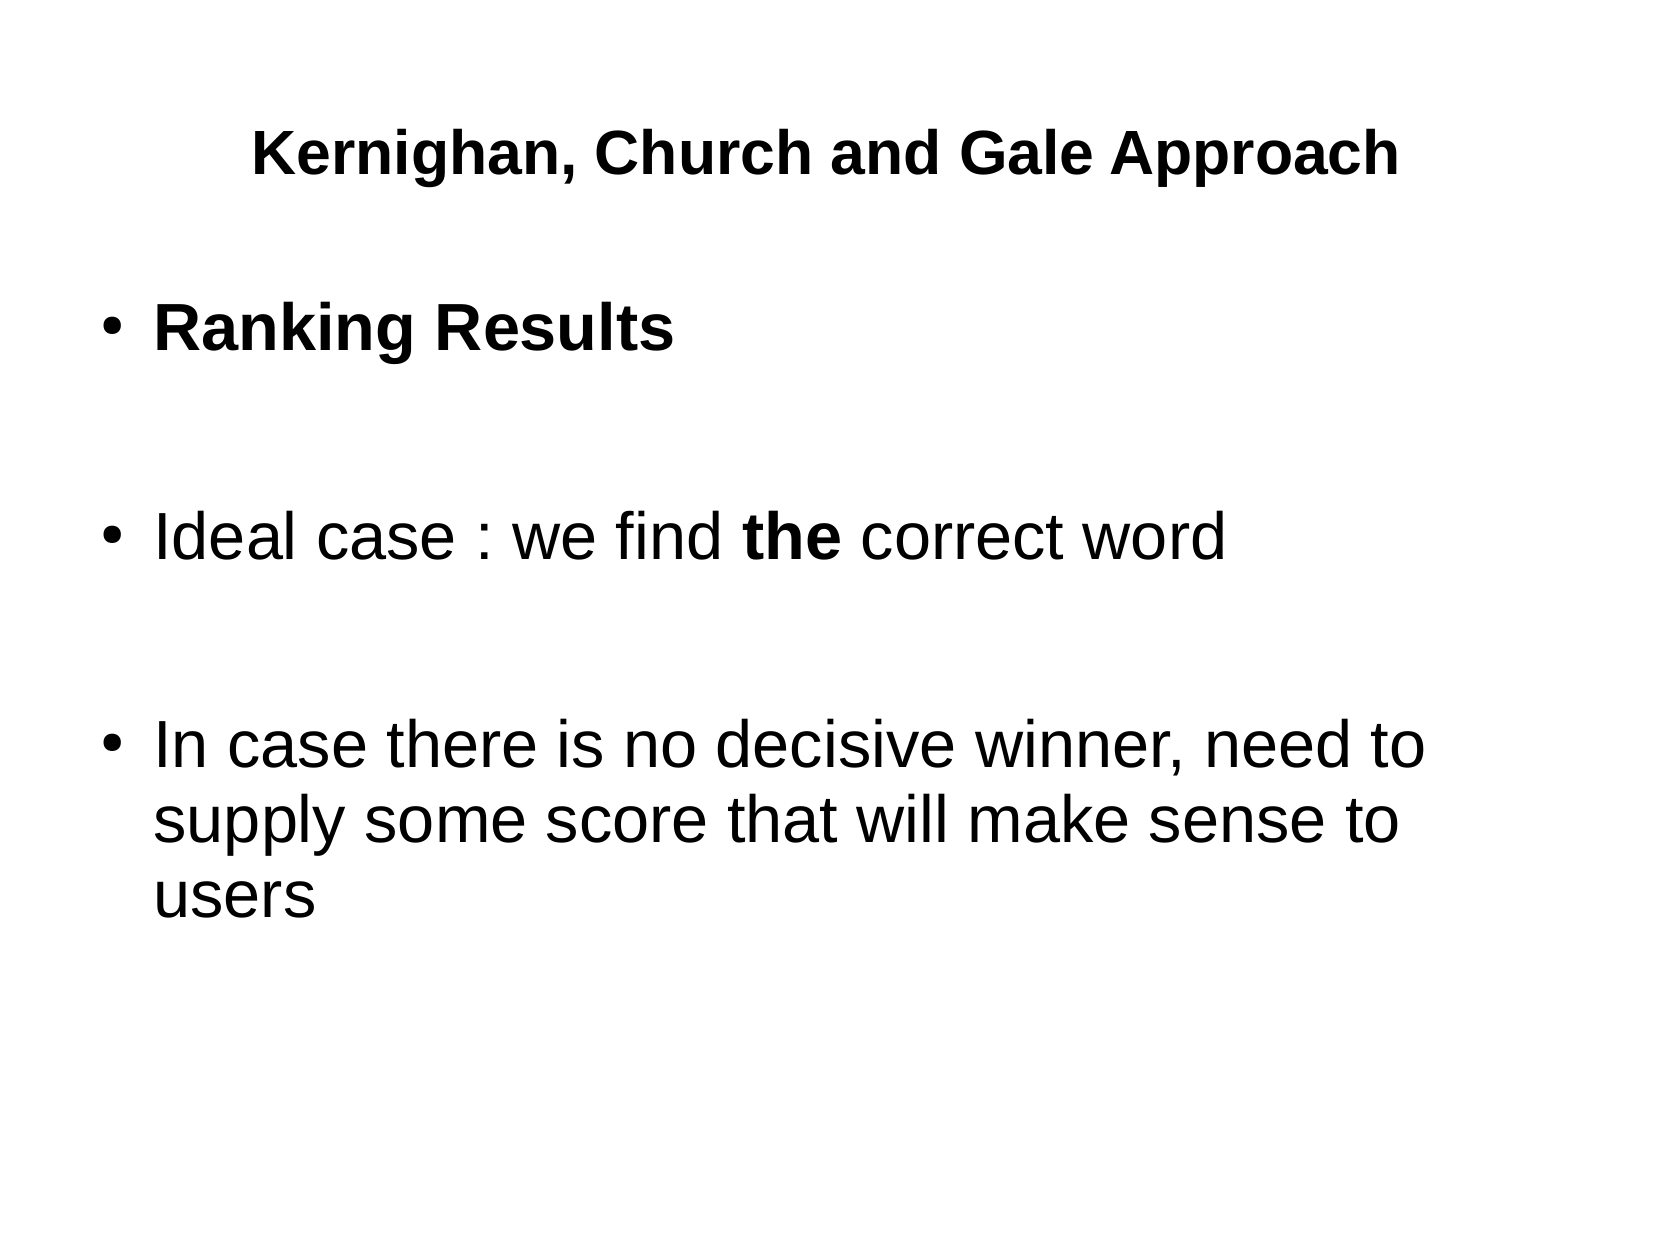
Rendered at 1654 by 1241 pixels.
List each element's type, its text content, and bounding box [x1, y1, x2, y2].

list Ranking Results Ideal case : we find the correct word In case there is no decisive winner, need to supply some score that will make sense to users [82, 290, 1538, 1201]
title Kernighan, Church and Gale Approach [82, 49, 1571, 257]
